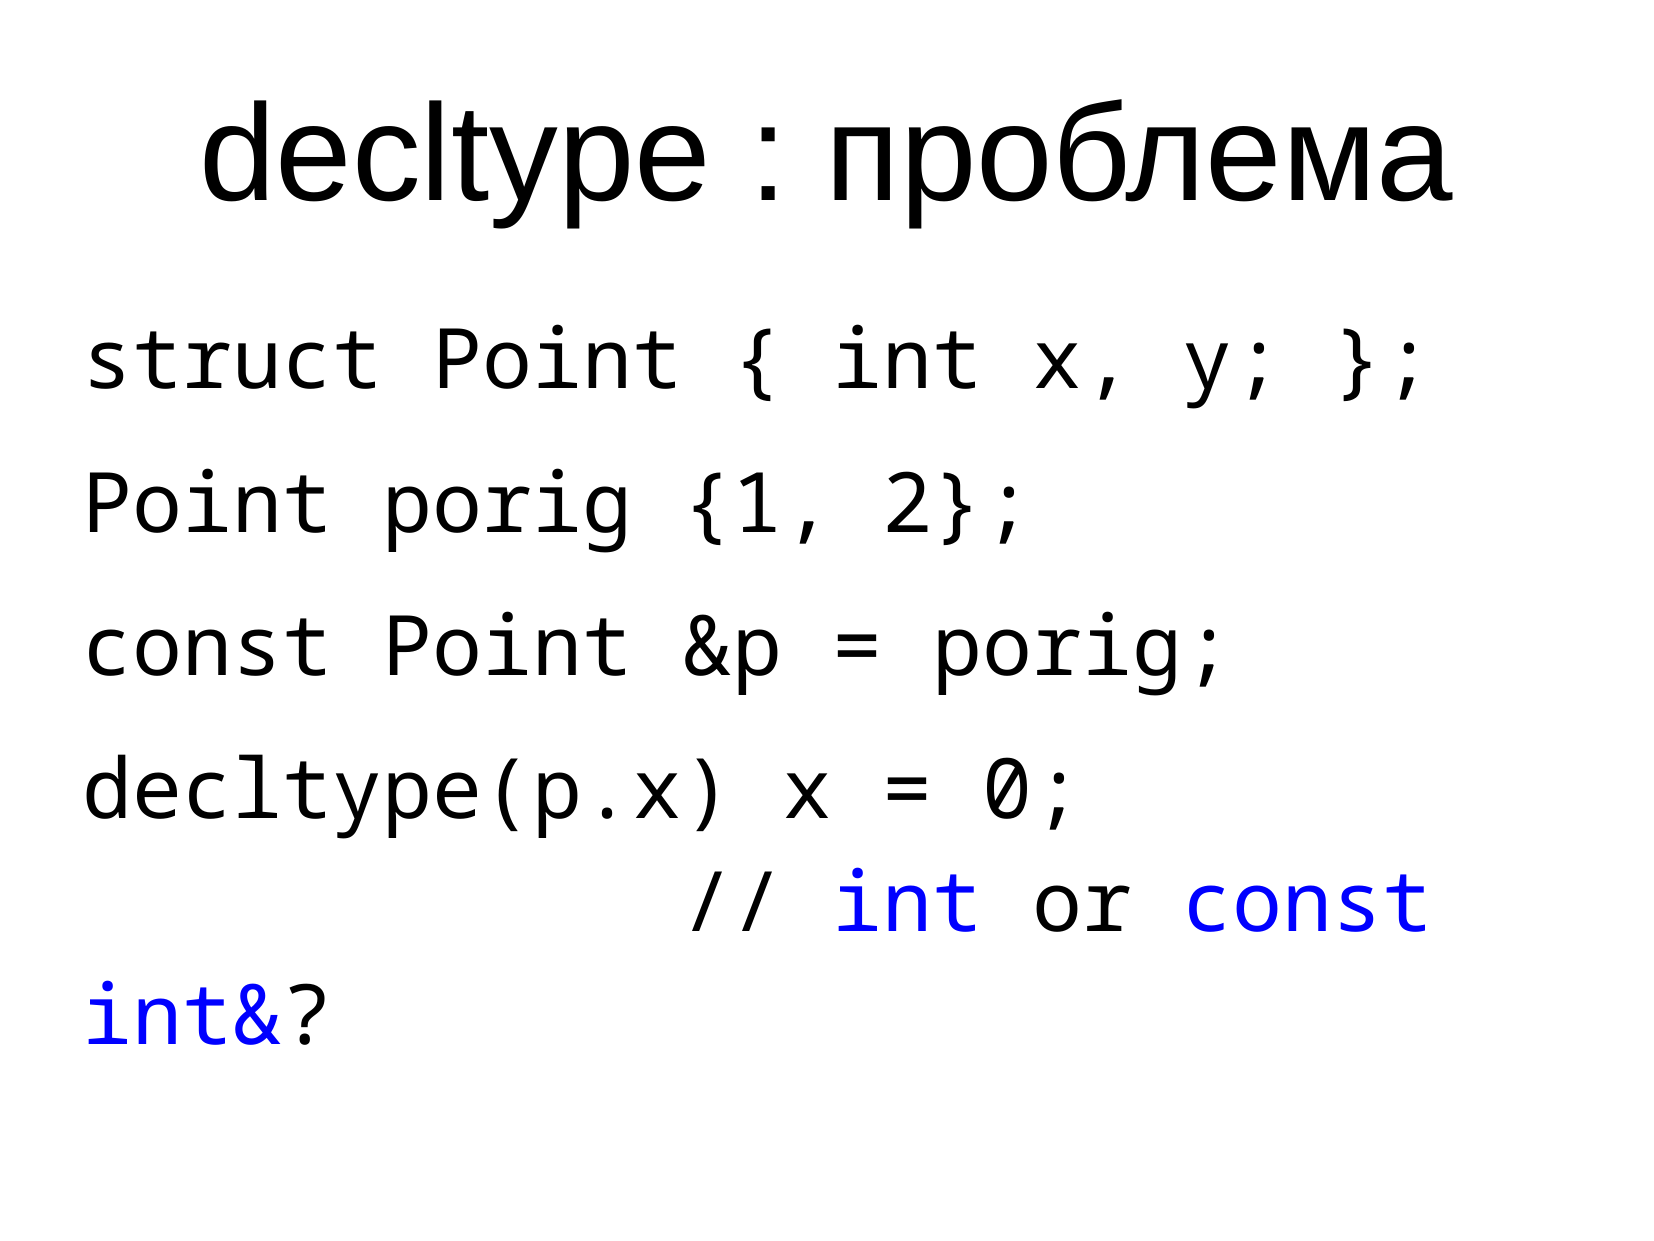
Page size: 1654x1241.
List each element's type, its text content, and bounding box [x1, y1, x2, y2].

list struct Point { int x, y; }; Point porig {1, 2}; const Point &p = porig; decltype(p.x) x = 0; // int or const int&? [82, 300, 1621, 1111]
title decltype : проблема [82, 49, 1571, 257]
